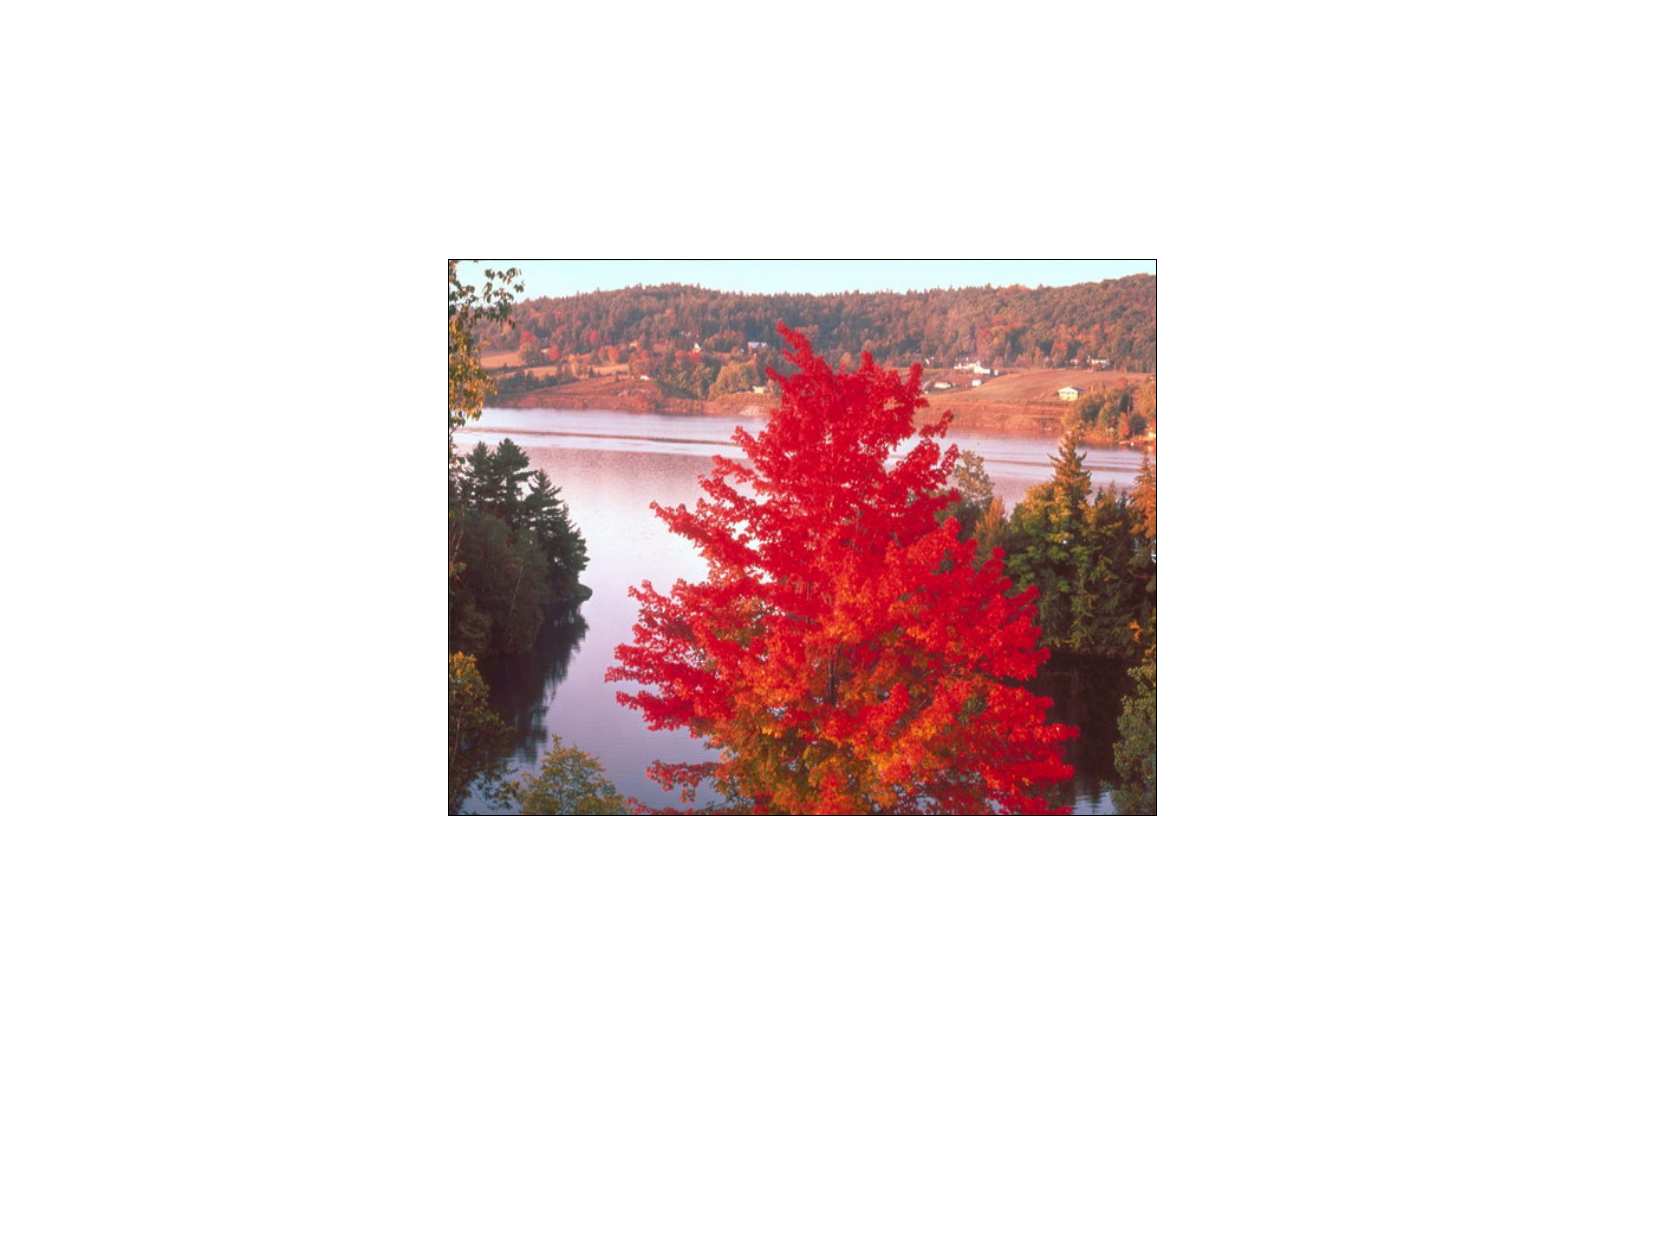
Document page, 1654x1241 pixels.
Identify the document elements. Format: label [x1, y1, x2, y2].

picture [448, 259, 1157, 816]
